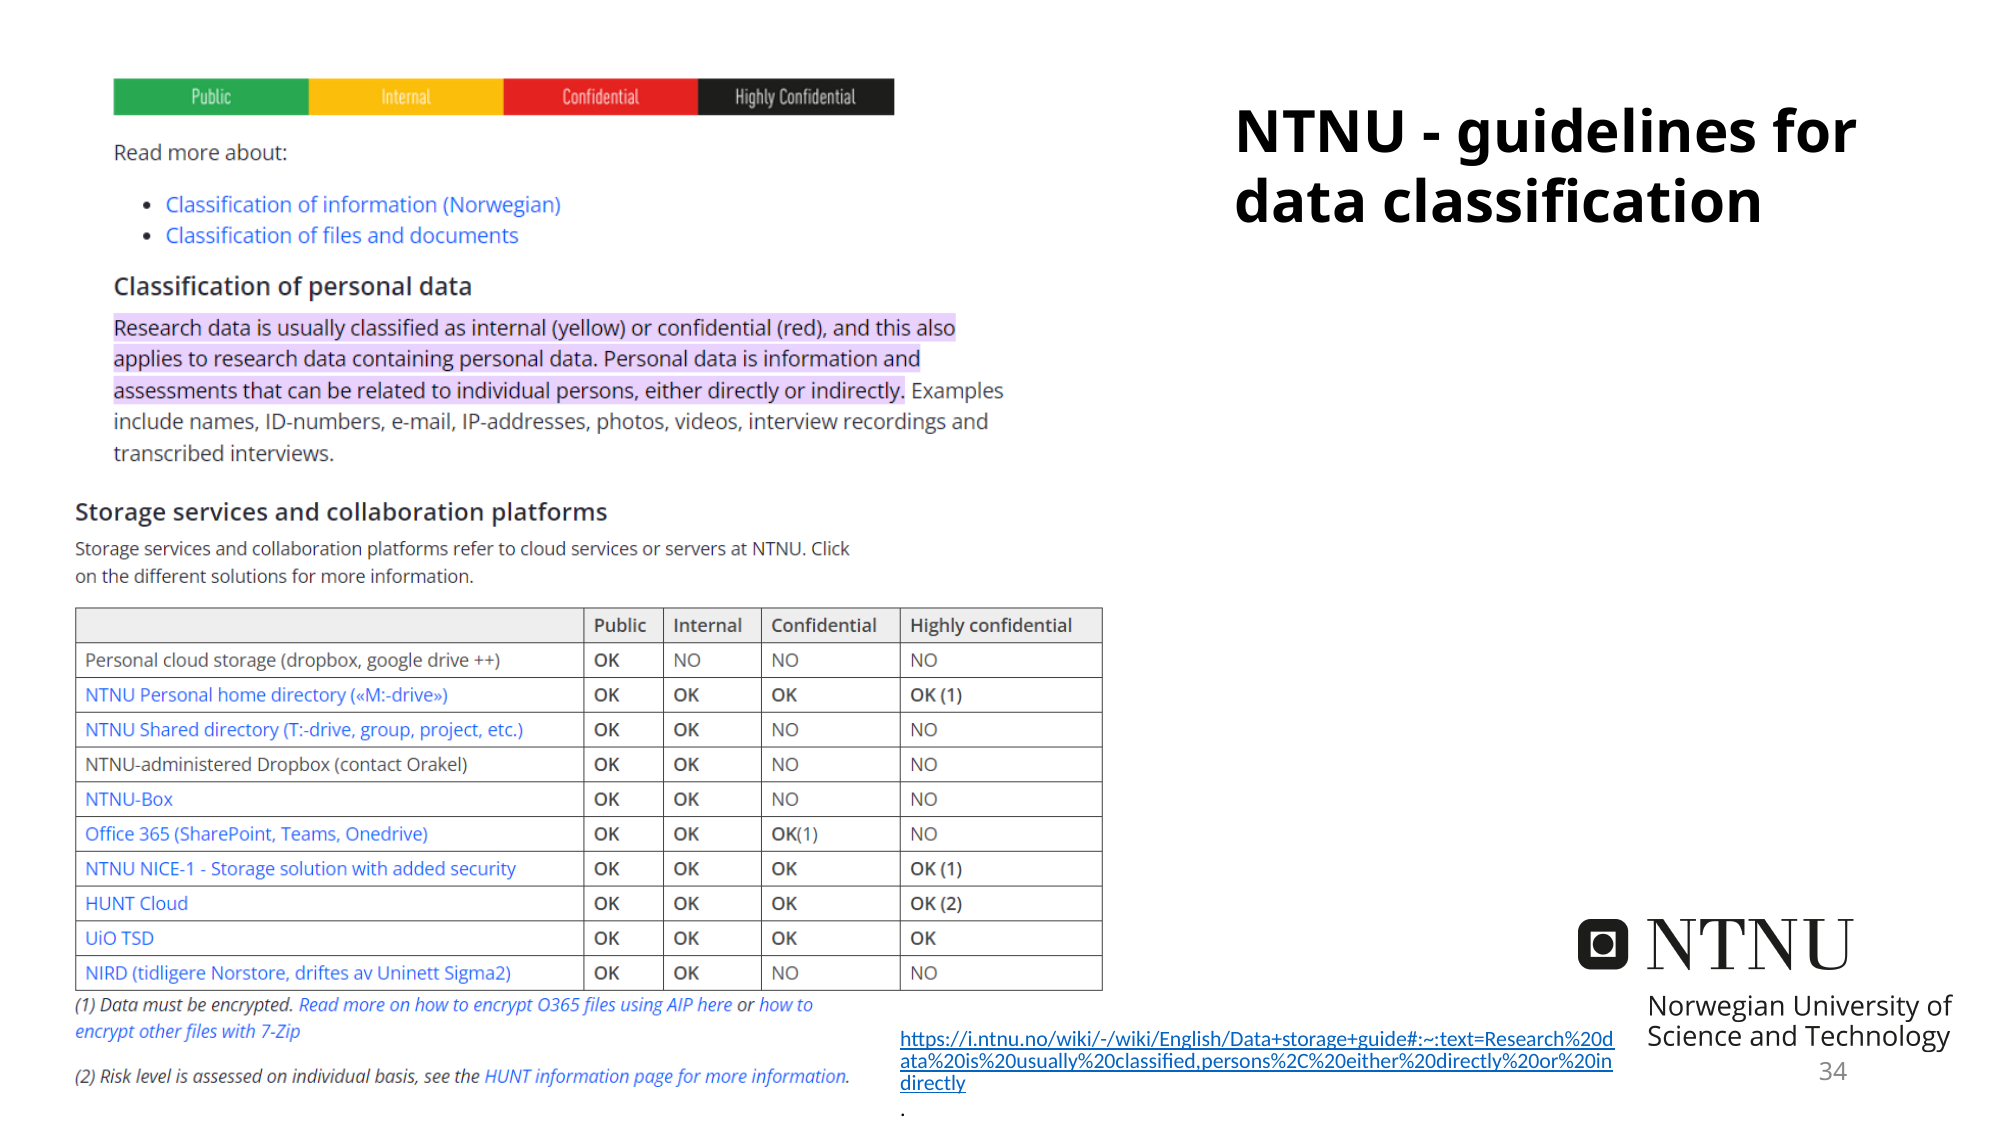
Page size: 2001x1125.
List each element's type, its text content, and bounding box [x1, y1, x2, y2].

picture [1578, 919, 1959, 1053]
picture [63, 494, 1112, 1088]
text_box NTNU - guidelines for data classification [1219, 86, 1923, 432]
text_box https://i.ntnu.no/wiki/-/wiki/English/Data+storage+guide#:~:text=Research%20data%20is%20usually%20classified,persons%2C%20either%20directly%20or%20indirectly. [885, 1017, 1634, 1085]
slide_number 1 [1412, 1042, 1863, 1103]
picture [90, 62, 1047, 479]
